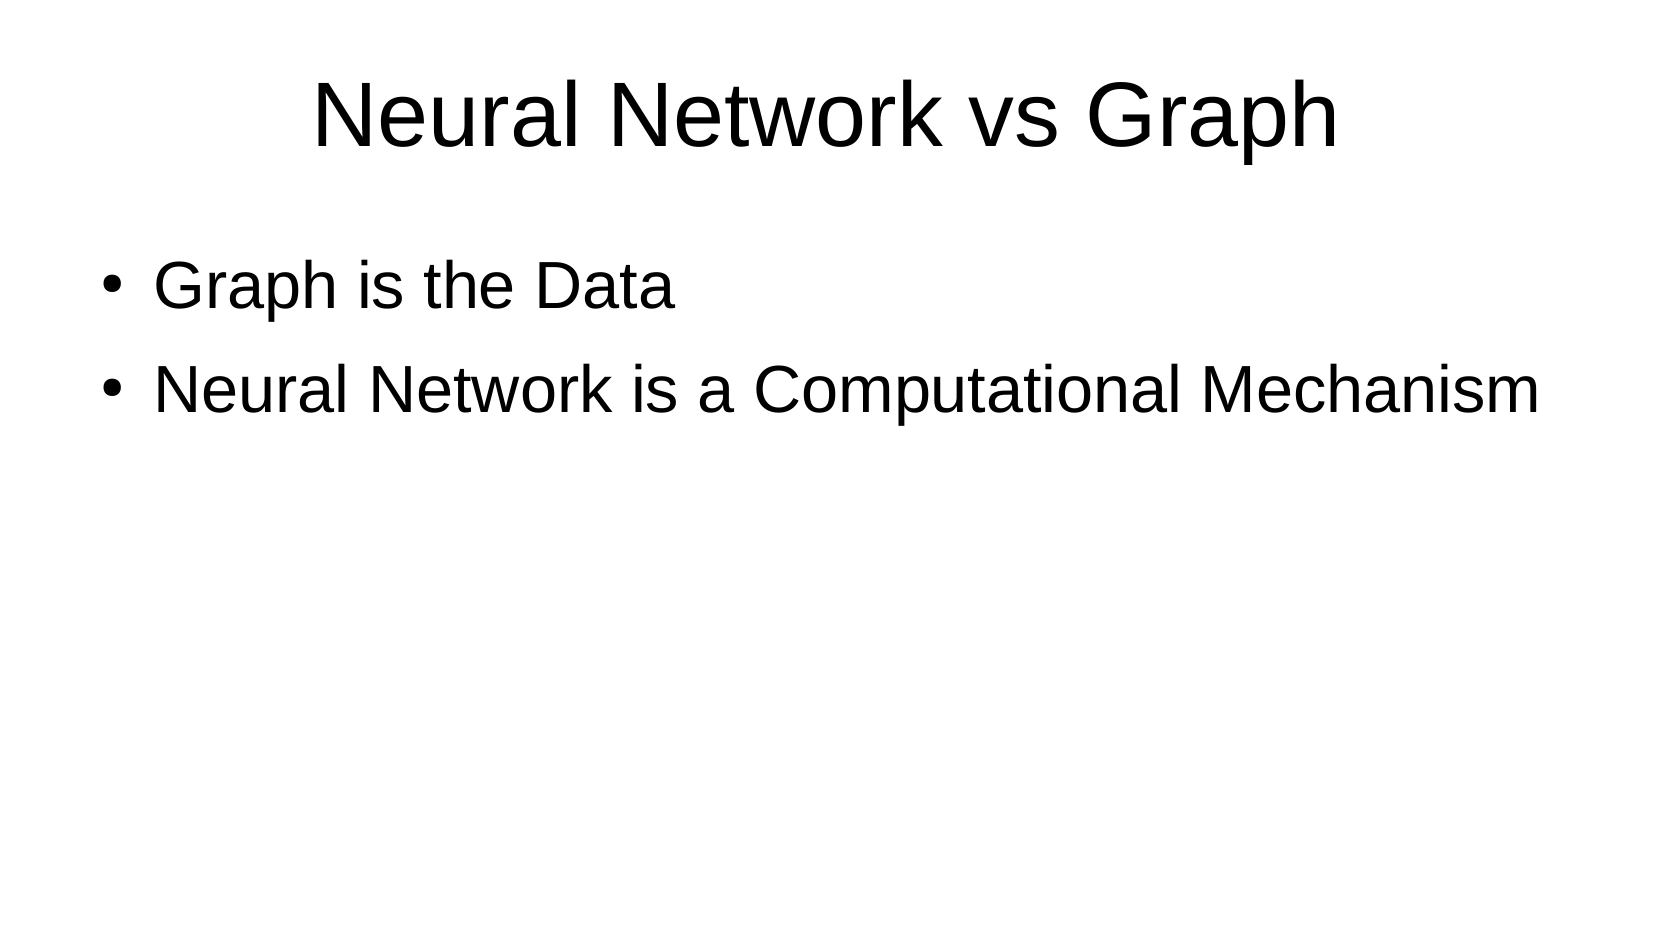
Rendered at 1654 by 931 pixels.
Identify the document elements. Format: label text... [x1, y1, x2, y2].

title Neural Network vs Graph [82, 37, 1571, 193]
list Graph is the Data Neural Network is a Computational Mechanism [82, 248, 1571, 788]
